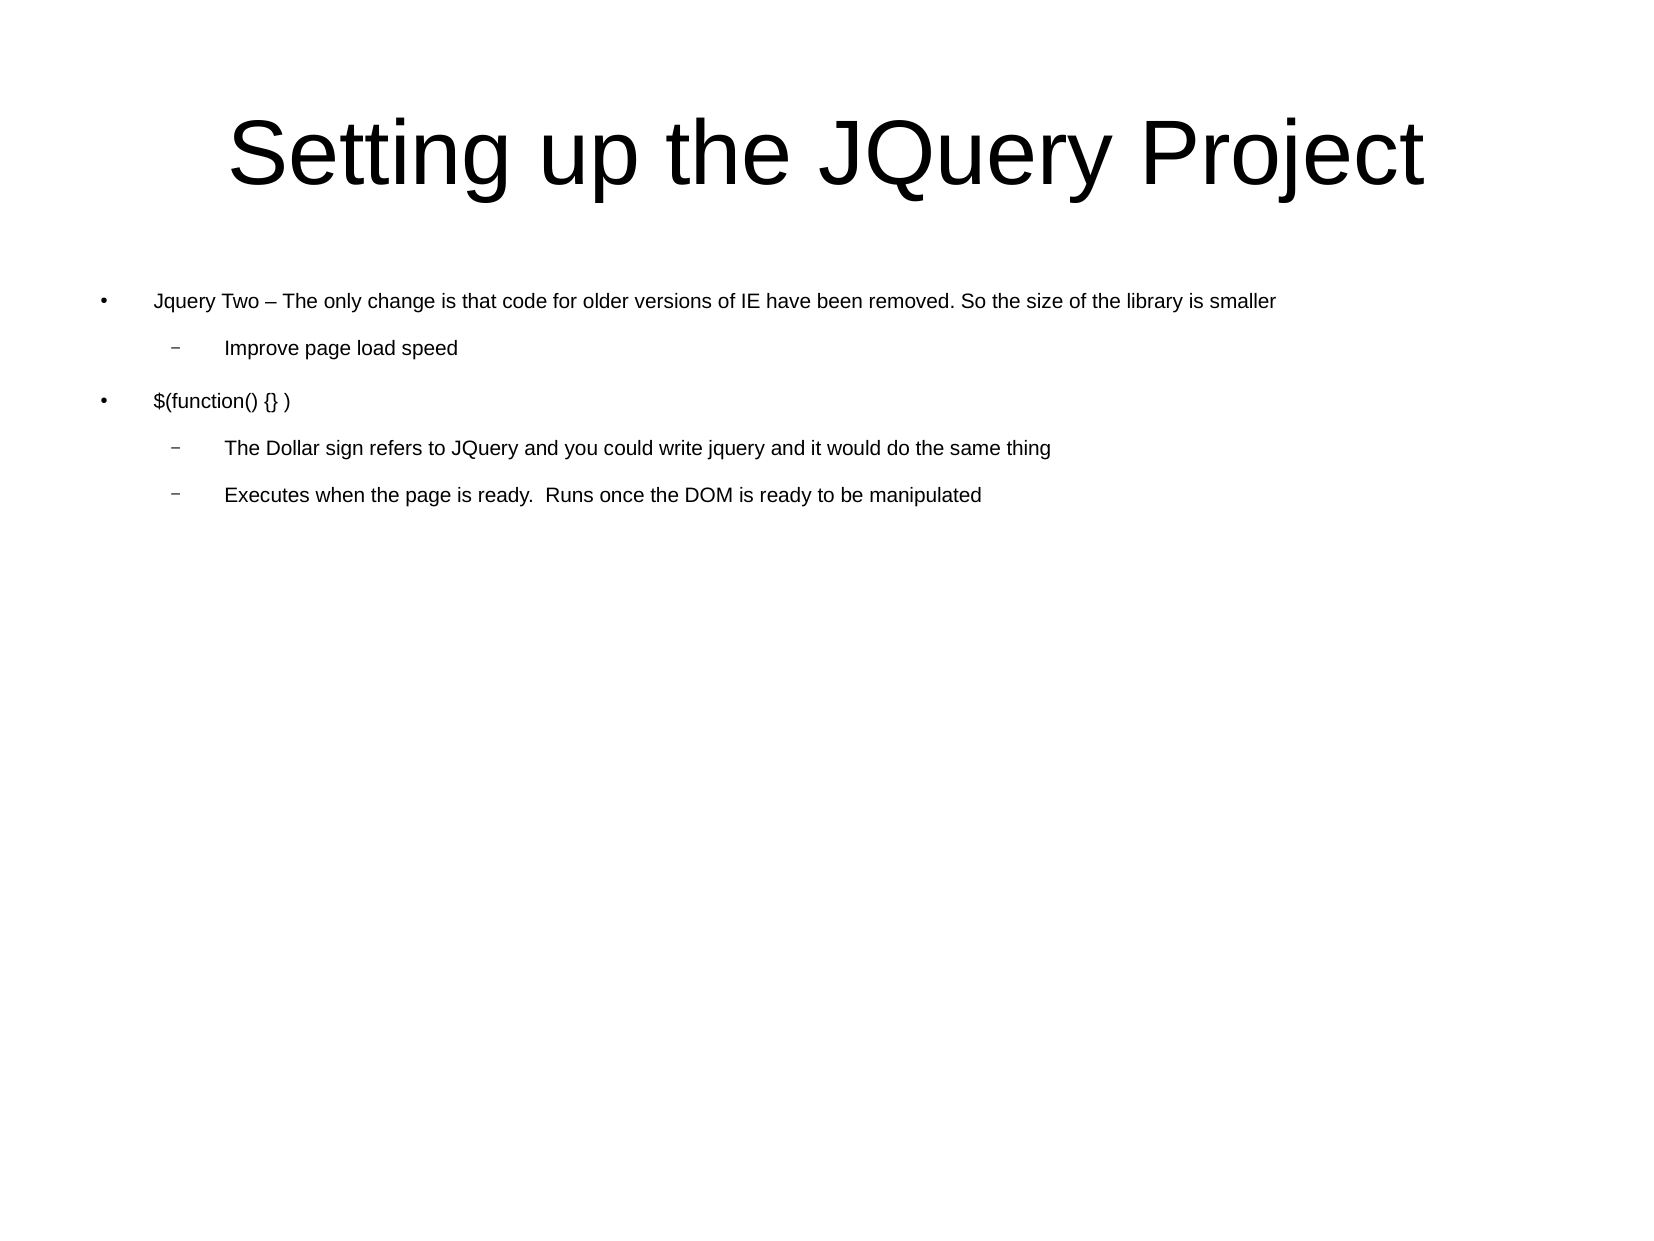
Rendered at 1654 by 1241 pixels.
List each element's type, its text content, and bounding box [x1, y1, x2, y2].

list Jquery Two – The only change is that code for older versions of IE have been removed. So the size of the library is smaller Improve page load speed $(function() {} ) The Dollar sign refers to JQuery and you could write jquery and it would do the same thing Executes when the page is ready. Runs once the DOM is ready to be manipulated [82, 290, 1576, 1231]
title Setting up the JQuery Project [82, 49, 1571, 257]
